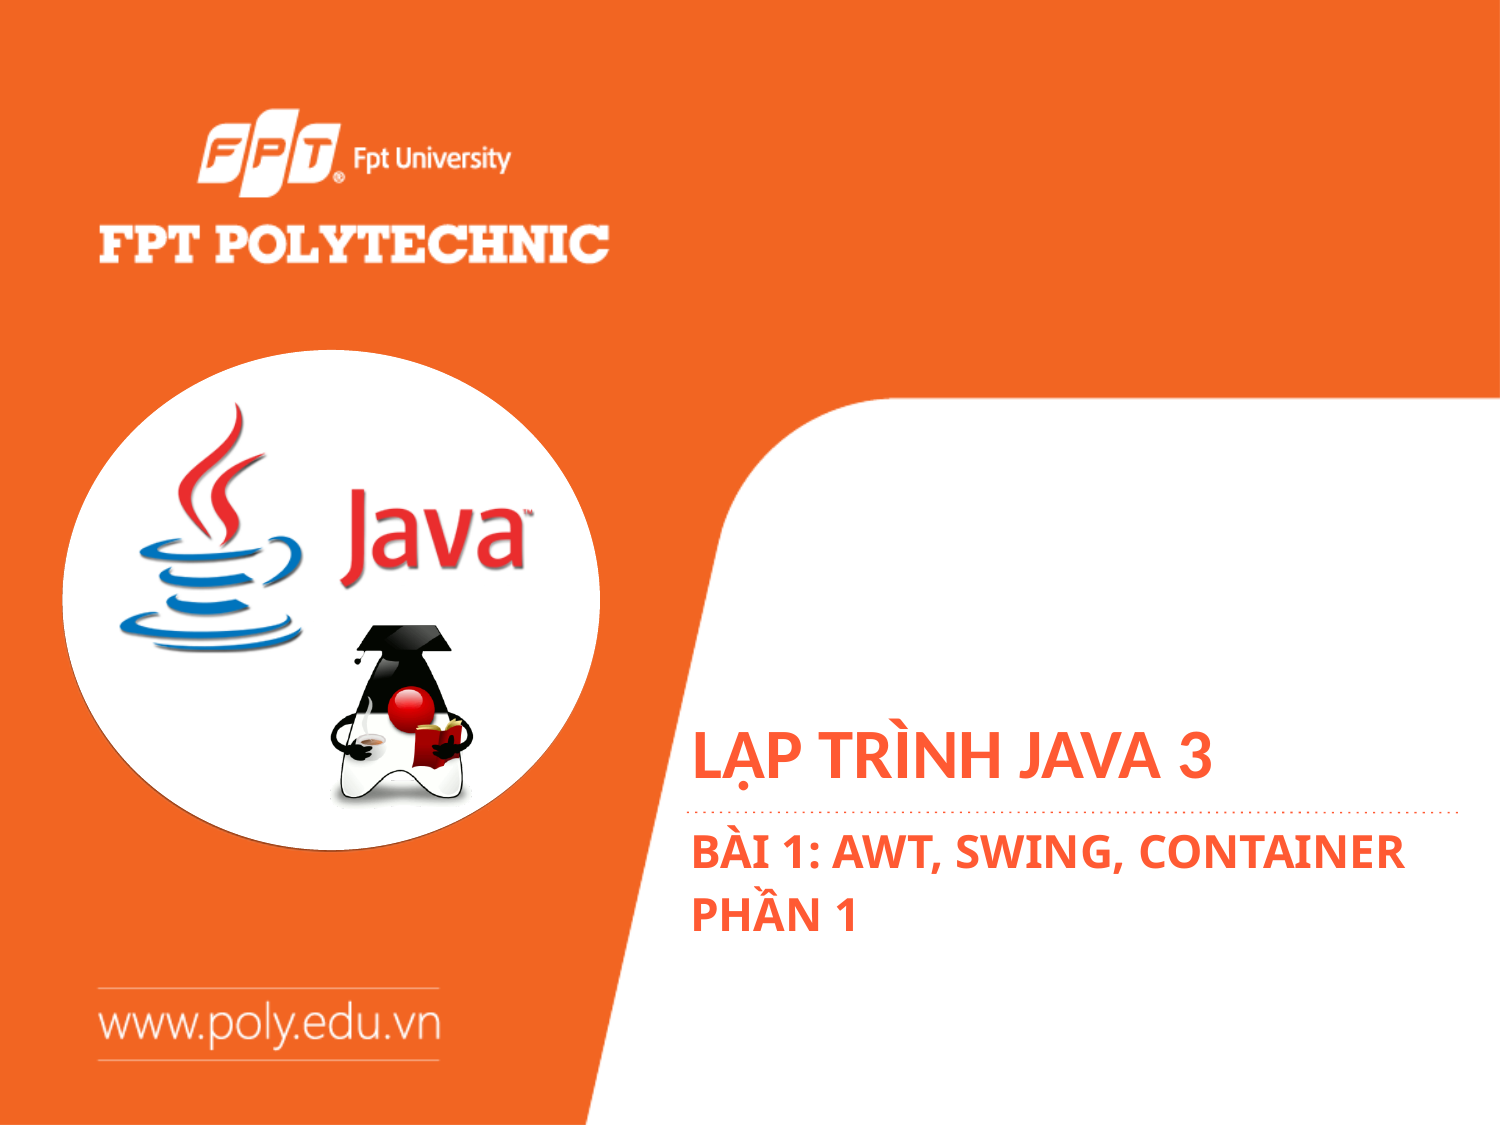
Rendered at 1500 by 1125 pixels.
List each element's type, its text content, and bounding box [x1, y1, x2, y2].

subtitle Bài 1: AWT, SWING, Container [675, 812, 1500, 874]
title Lập trình java 3 [677, 702, 1428, 819]
picture [0, 0, 1500, 1125]
text_box Phần 1 [674, 874, 1500, 1038]
